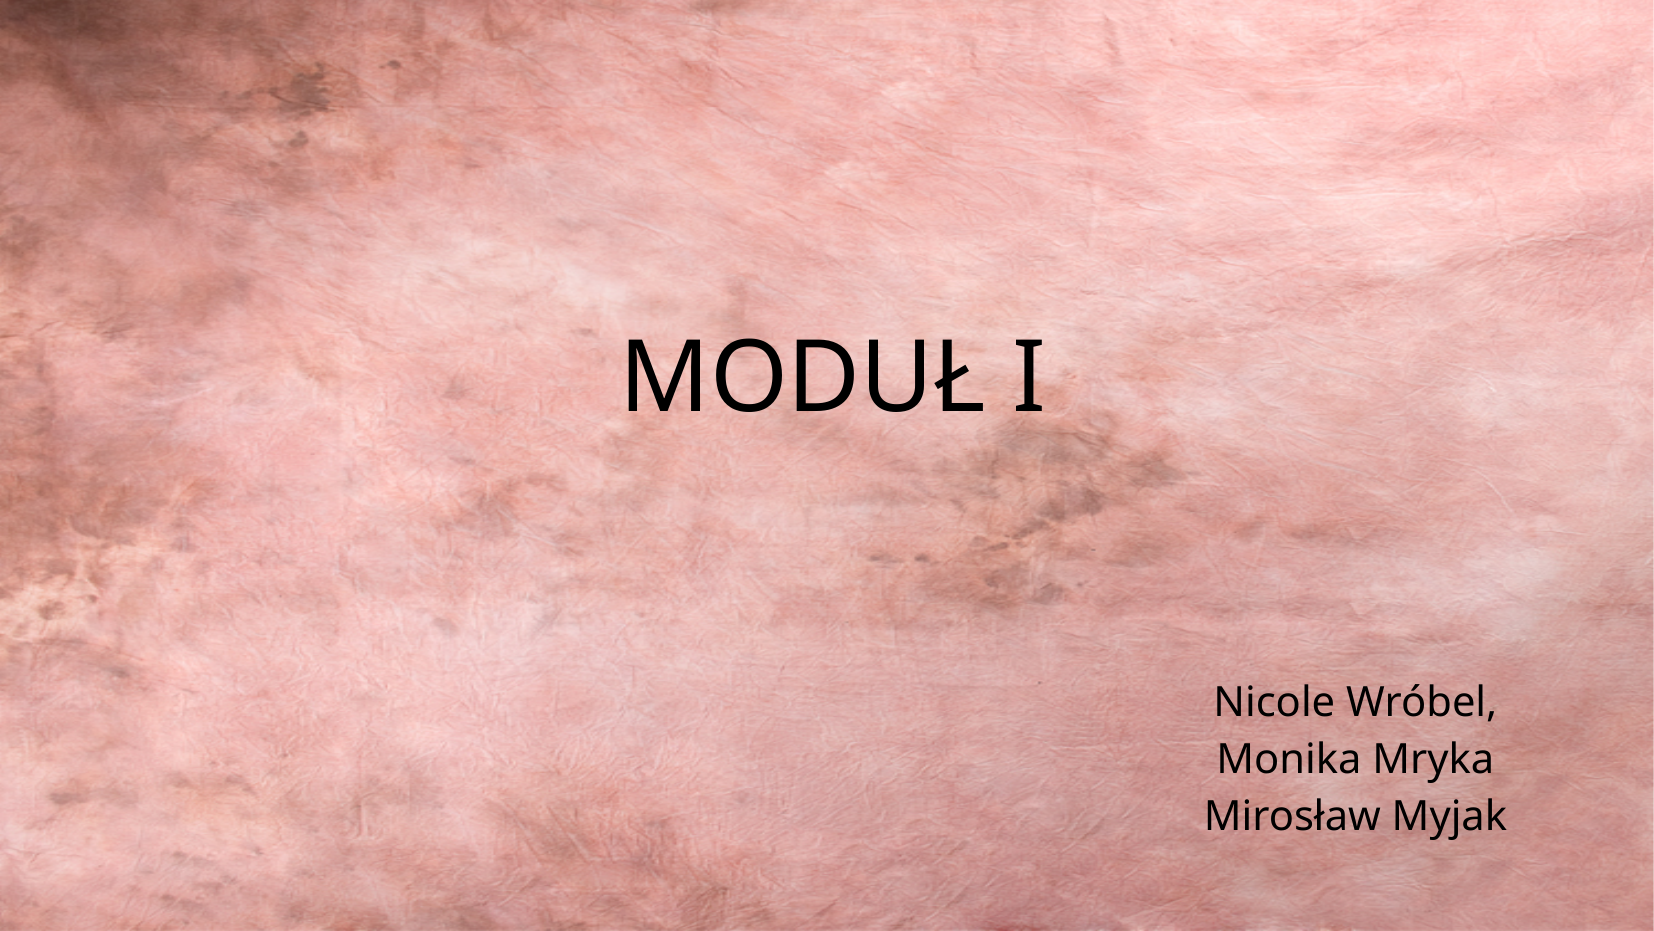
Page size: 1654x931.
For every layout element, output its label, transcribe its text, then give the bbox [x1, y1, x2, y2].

picture [0, 0, 1654, 931]
title MODUŁ I [101, 294, 1591, 451]
subtitle Nicole Wróbel, Monika Mryka Mirosław Myjak [1110, 652, 1601, 862]
